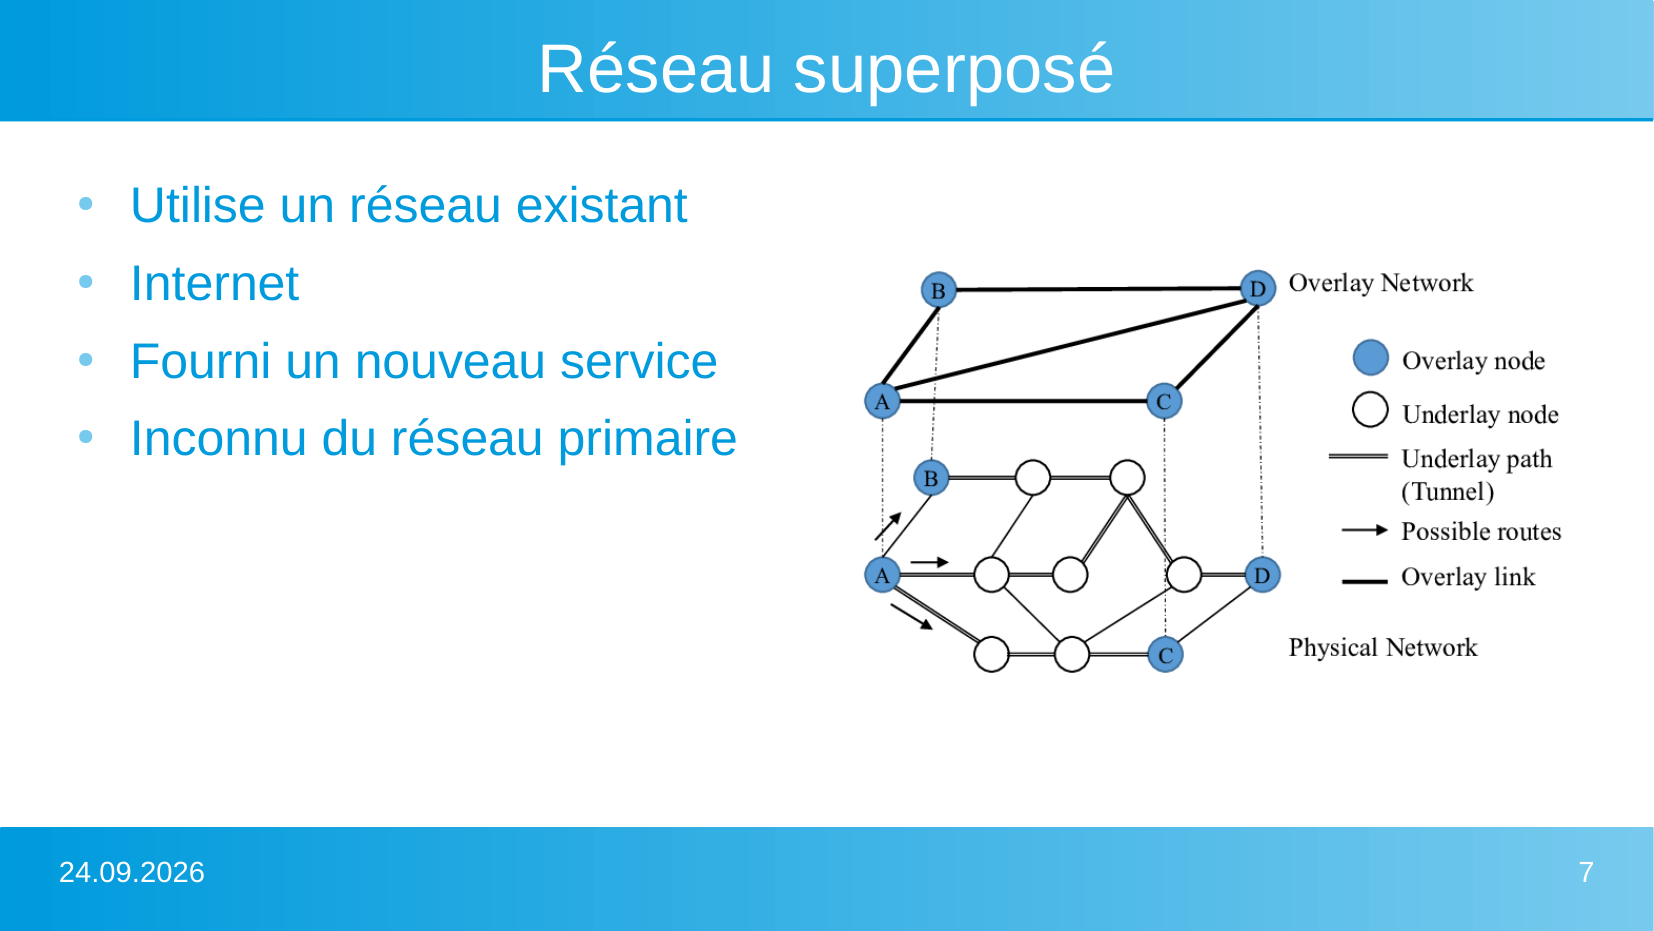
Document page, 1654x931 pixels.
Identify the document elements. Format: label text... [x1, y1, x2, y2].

list Utilise un réseau existant Internet Fourni un nouveau service Inconnu du réseau primaire [59, 177, 809, 768]
picture [845, 267, 1595, 677]
title Réseau superposé [59, 29, 1595, 108]
